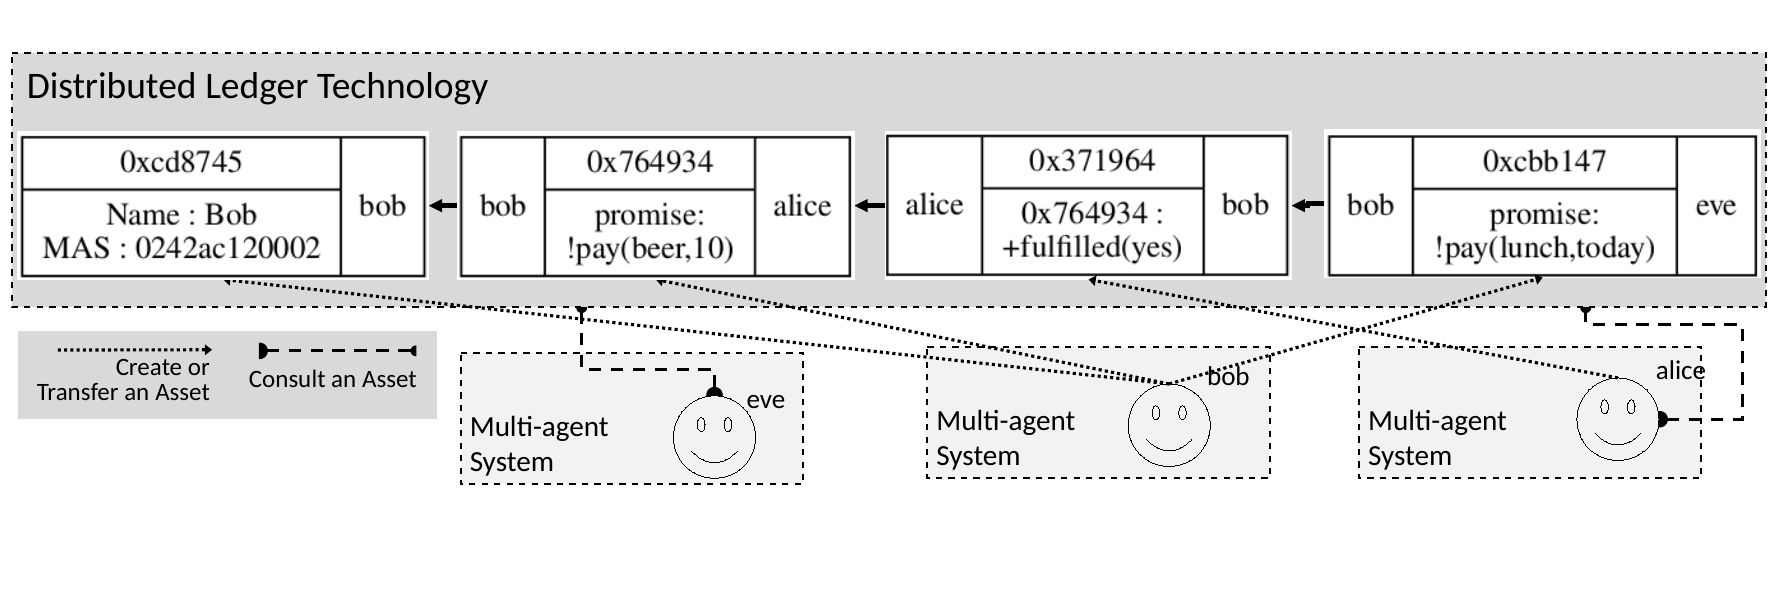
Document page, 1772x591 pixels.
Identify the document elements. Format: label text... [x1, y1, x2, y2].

text_box bob [1192, 357, 1275, 432]
text_box [1359, 347, 1701, 478]
text_box Consult an Asset [174, 361, 438, 410]
text_box Distributed Ledger Technology [11, 53, 680, 114]
text_box [18, 410, 437, 419]
text_box [461, 353, 803, 484]
picture [1324, 129, 1761, 278]
text_box [18, 331, 437, 361]
text_box alice [1641, 351, 1724, 394]
text_box Multi-agent System [921, 393, 1117, 479]
picture [457, 131, 855, 280]
picture [17, 131, 429, 280]
text_box Multi-agent System [454, 399, 650, 485]
text_box [927, 347, 1270, 478]
text_box Multi-agent System [1353, 393, 1548, 479]
text_box Create or Transfer an Asset [18, 349, 225, 414]
text_box eve [731, 381, 814, 455]
picture [885, 131, 1292, 280]
text_box [12, 53, 1766, 307]
